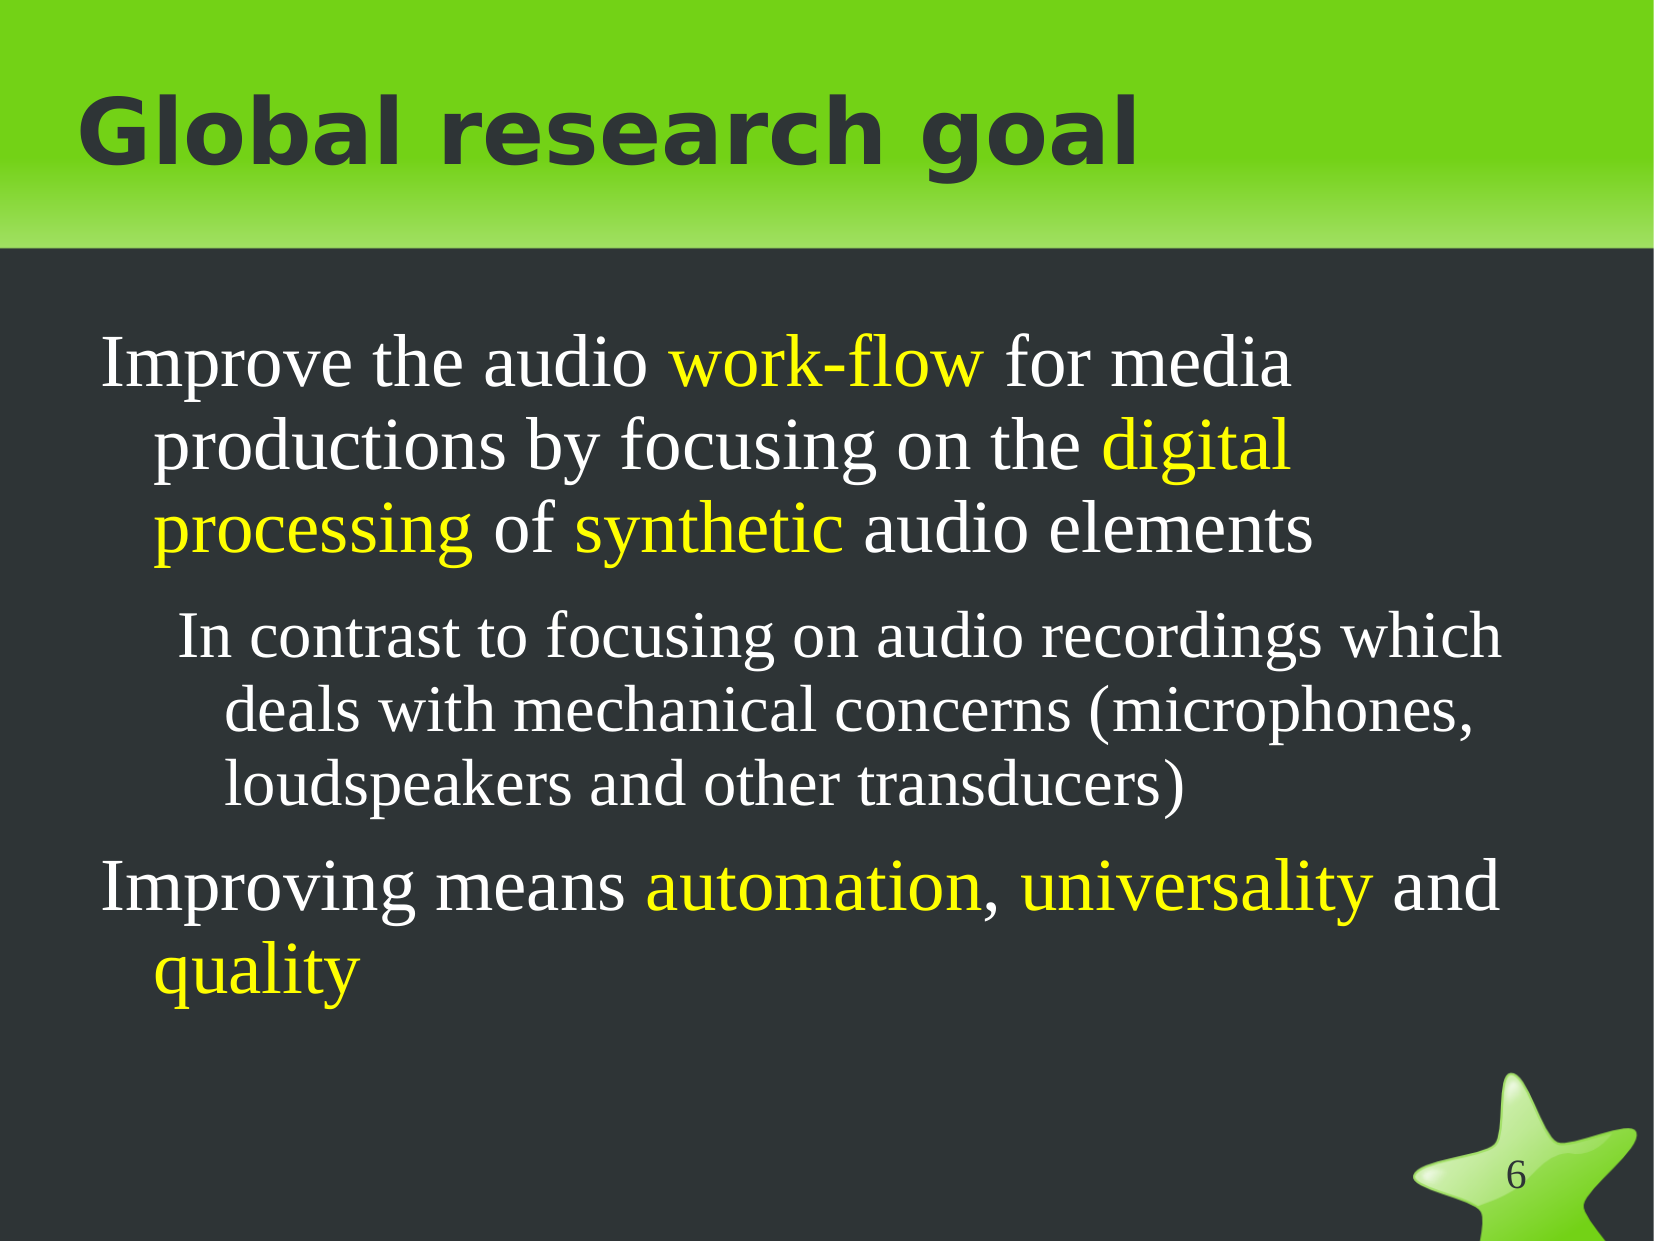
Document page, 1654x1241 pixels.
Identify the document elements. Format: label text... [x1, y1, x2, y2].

list Improve the audio work-flow for media productions by focusing on the digital processing of synthetic audio elements In contrast to focusing on audio recordings which deals with mechanical concerns (microphones, loudspeakers and other transducers) Improving means automation, universality and quality [82, 319, 1571, 1139]
title Global research goal [76, 29, 1565, 237]
picture [0, 0, 1654, 1241]
